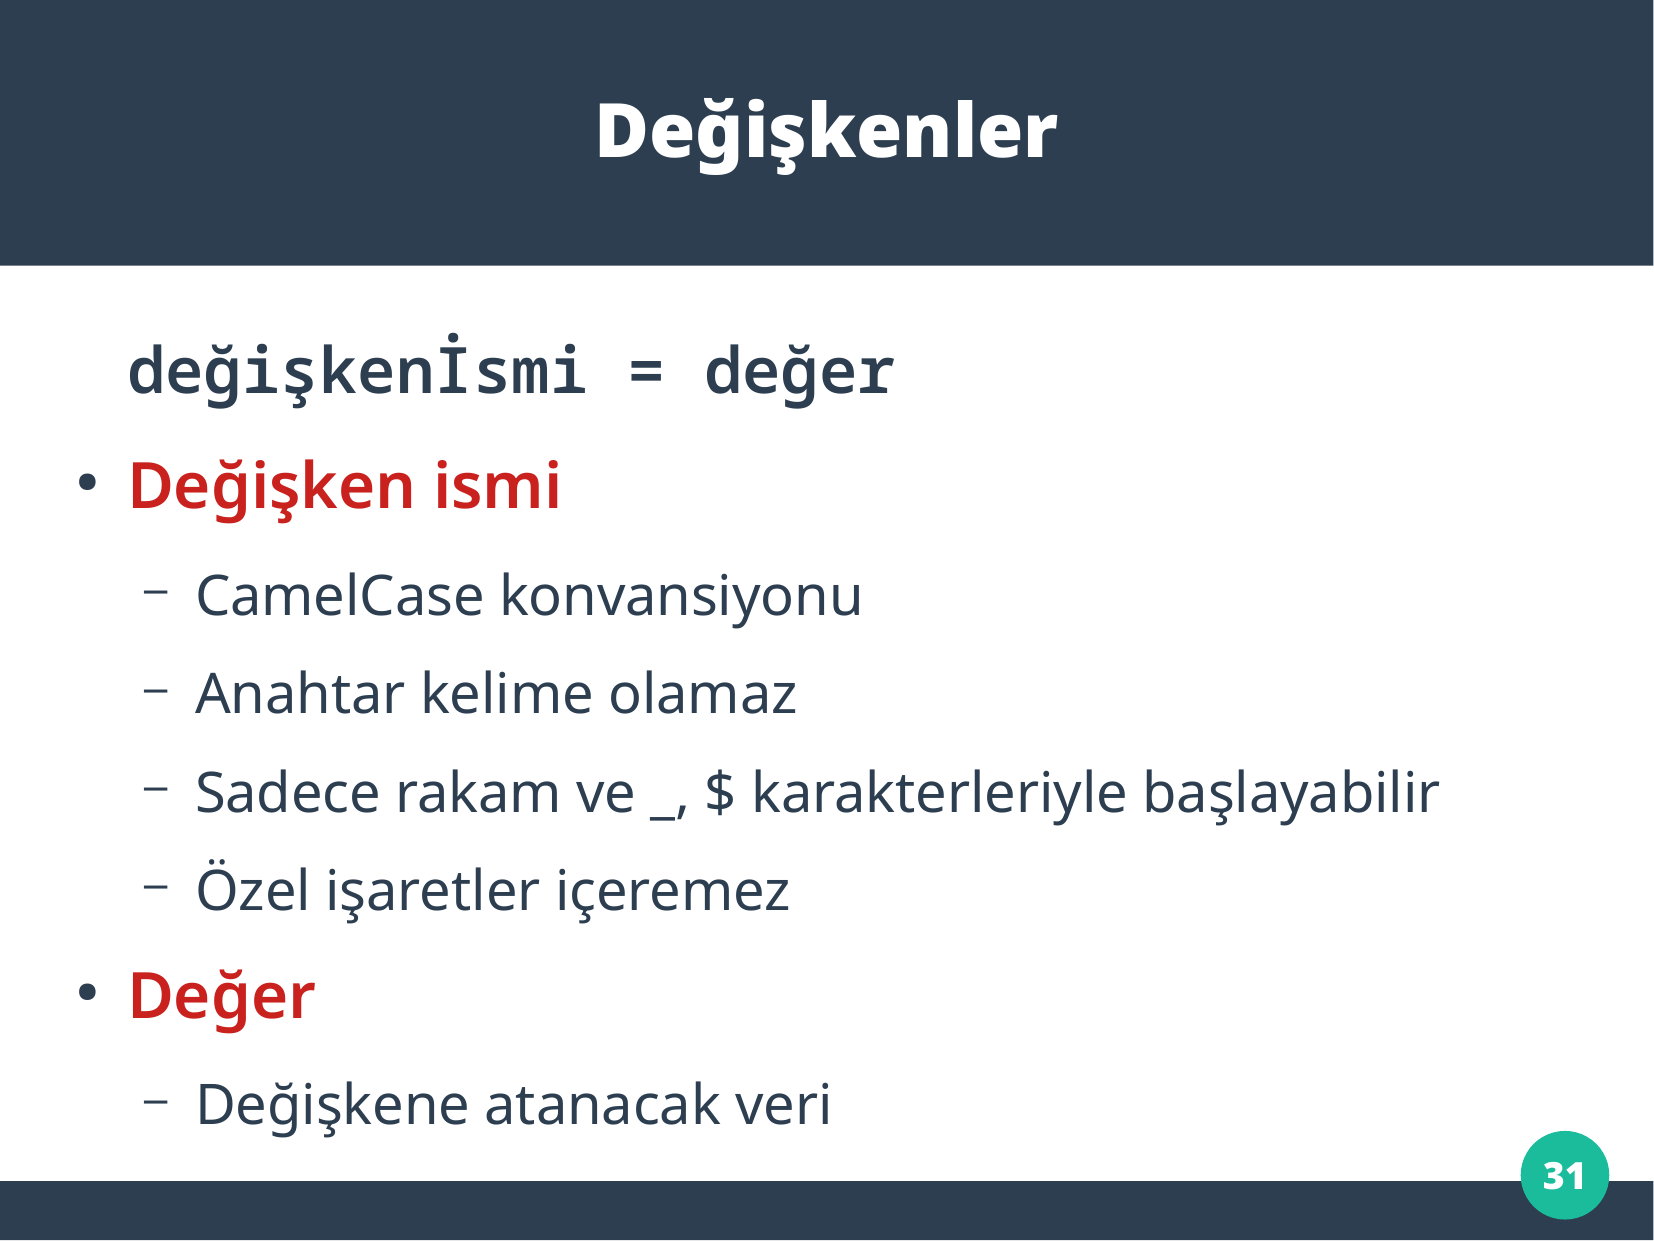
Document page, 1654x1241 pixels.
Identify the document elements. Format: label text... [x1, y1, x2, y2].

list değişkenİsmi = değer Değişken ismi CamelCase konvansiyonu Anahtar kelime olamaz Sadece rakam ve _, $ karakterleriyle başlayabilir Özel işaretler içeremez Değer Değişkene atanacak veri [59, 324, 1595, 1152]
title Değişkenler [59, 49, 1595, 207]
